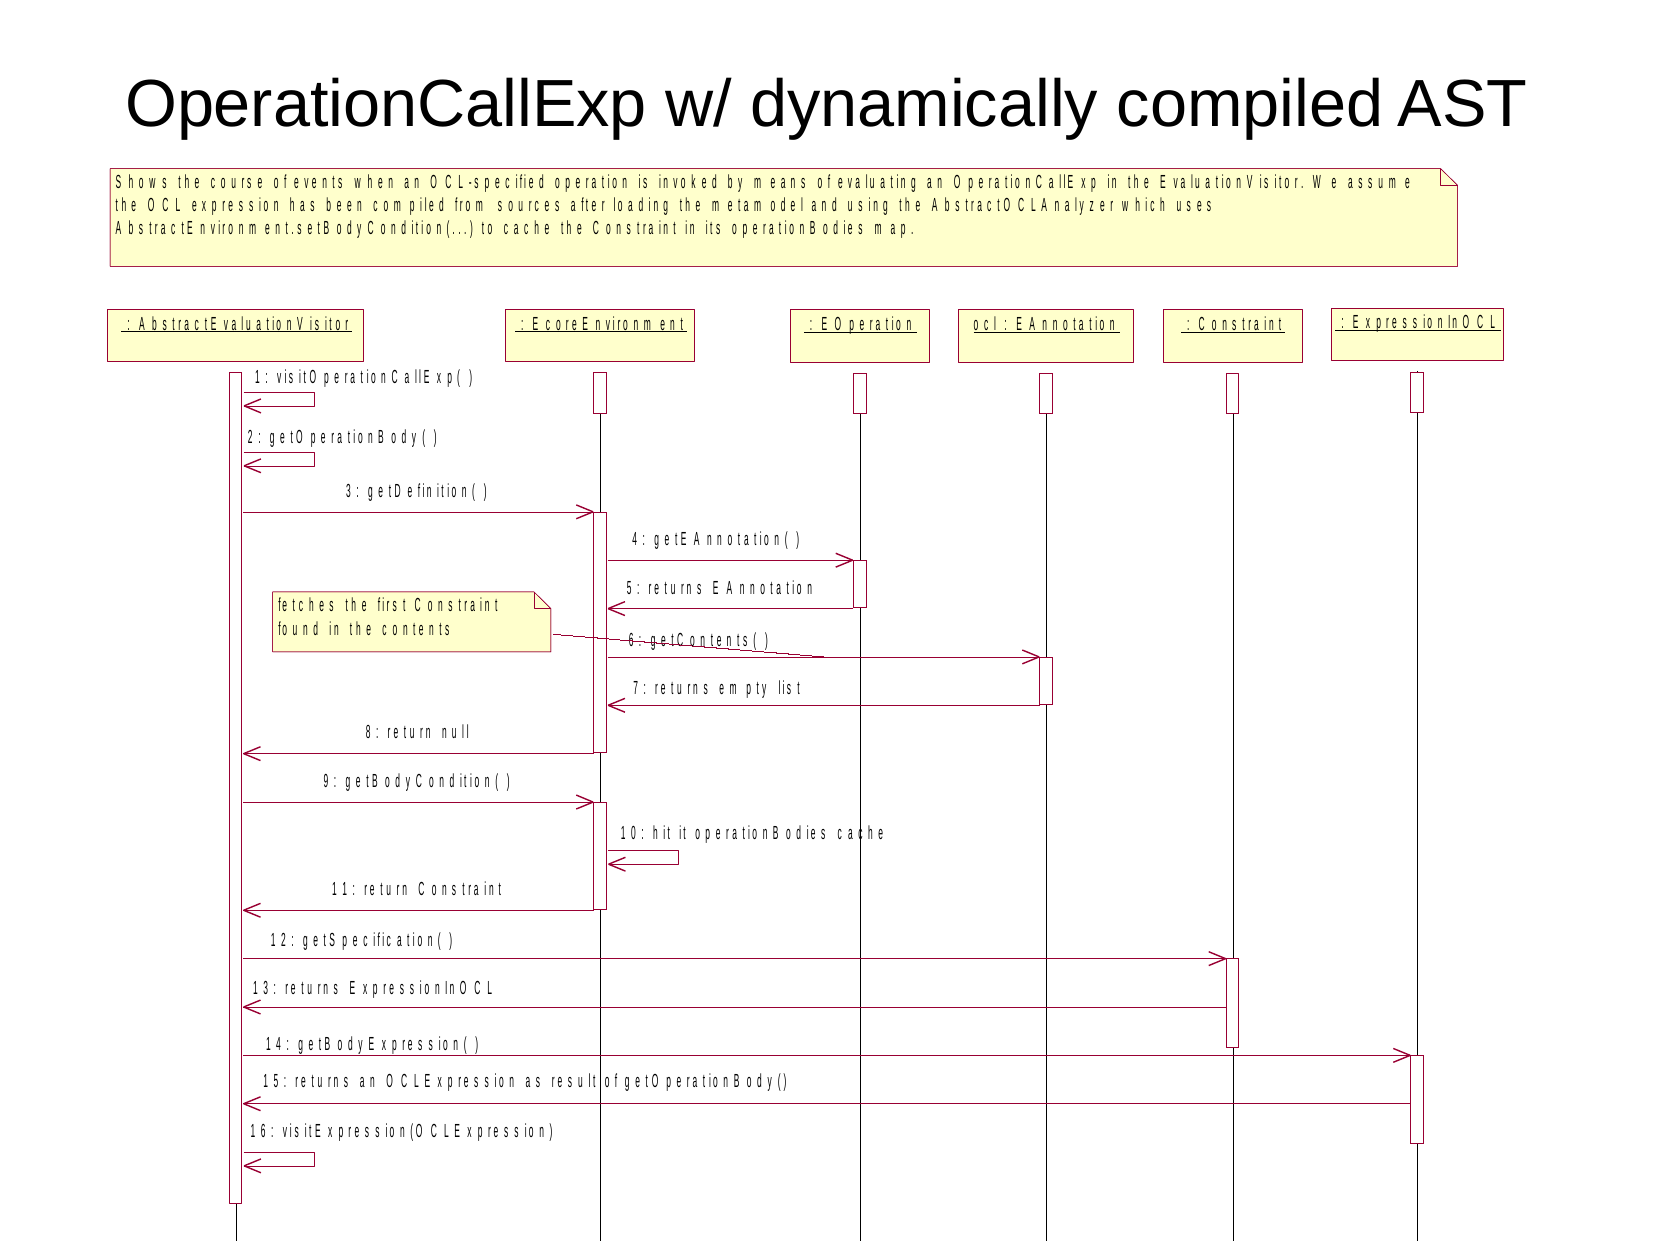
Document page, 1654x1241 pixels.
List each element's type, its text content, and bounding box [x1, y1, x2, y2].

picture [37, 112, 1576, 1241]
title OperationCallExp w/ dynamically compiled AST [82, 56, 1571, 112]
